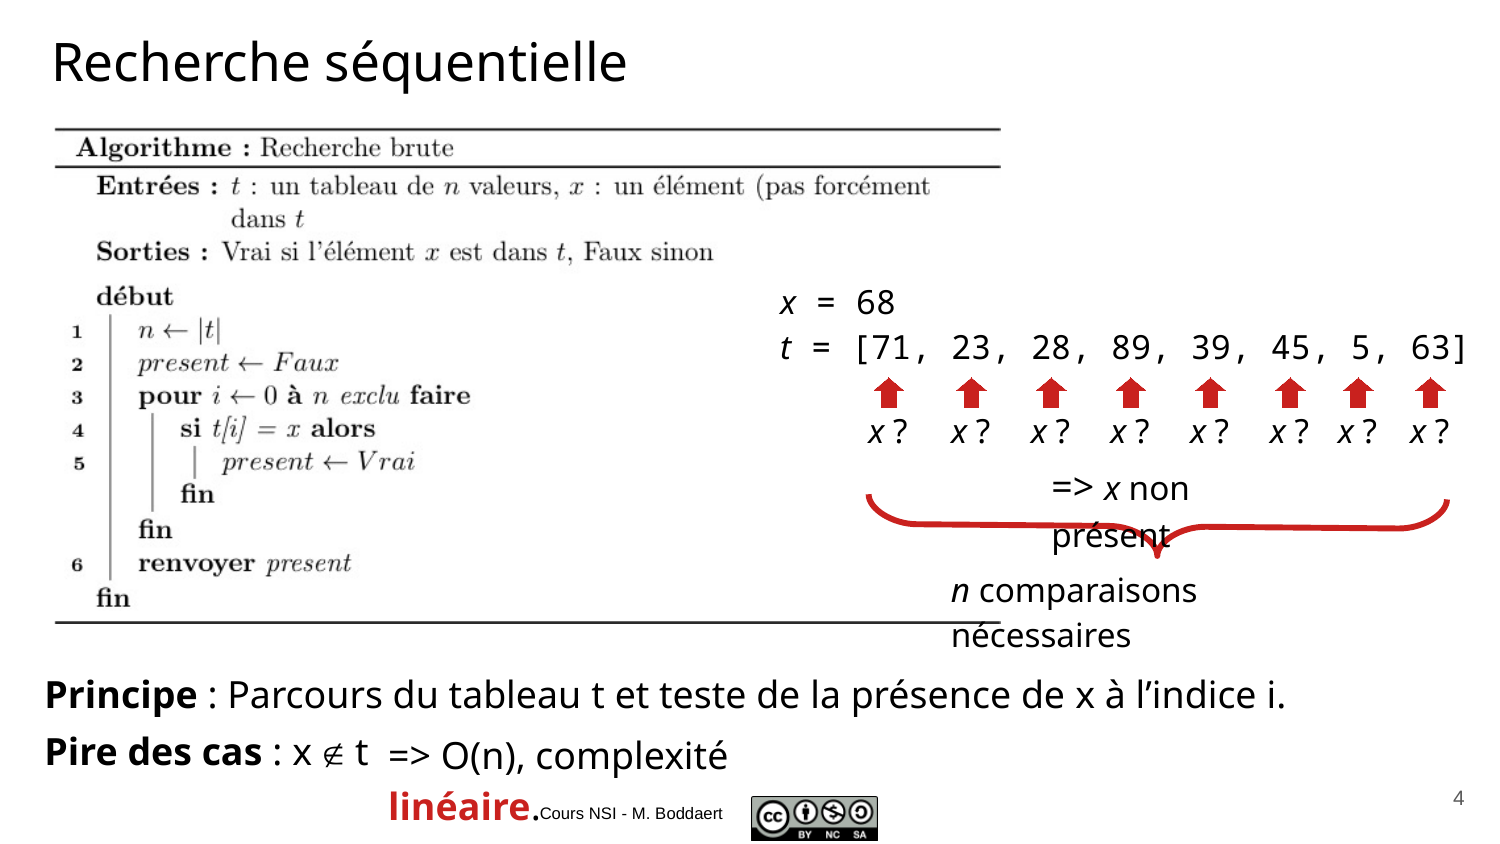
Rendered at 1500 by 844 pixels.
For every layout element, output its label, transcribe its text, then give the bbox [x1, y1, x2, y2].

text_box x ? [1395, 400, 1475, 459]
text_box x ? [1175, 400, 1255, 453]
picture [751, 796, 878, 841]
text_box [1415, 377, 1446, 400]
text_box [1343, 377, 1374, 400]
text_box => O(n), complexité linéaire. [373, 722, 906, 787]
text_box x ? [1095, 400, 1175, 453]
text_box [1116, 377, 1146, 400]
text_box x ? [853, 400, 934, 459]
text_box x ? [936, 400, 1016, 459]
text_box [1195, 377, 1226, 400]
text_box n comparaisons nécessaires [936, 559, 1380, 621]
text_box [874, 377, 904, 400]
text_box [1275, 377, 1306, 400]
text_box => x non présent [1036, 453, 1329, 516]
text_box x ? [1016, 400, 1095, 459]
title Recherche séquentielle [51, 13, 1449, 108]
text_box [1036, 377, 1067, 400]
text_box x ? [1255, 400, 1323, 453]
text_box Principe : Parcours du tableau t et teste de la présence de x à l’indice i. Pire des cas : x ∉ t [29, 663, 1477, 774]
text_box [956, 377, 987, 400]
picture [54, 126, 1001, 624]
text_box x = 68 t = [71, 23, 28, 89, 39, 45, 5, 63] [765, 271, 1495, 374]
text_box x ? [1323, 400, 1395, 459]
slide_number <numéro> [1389, 764, 1480, 830]
